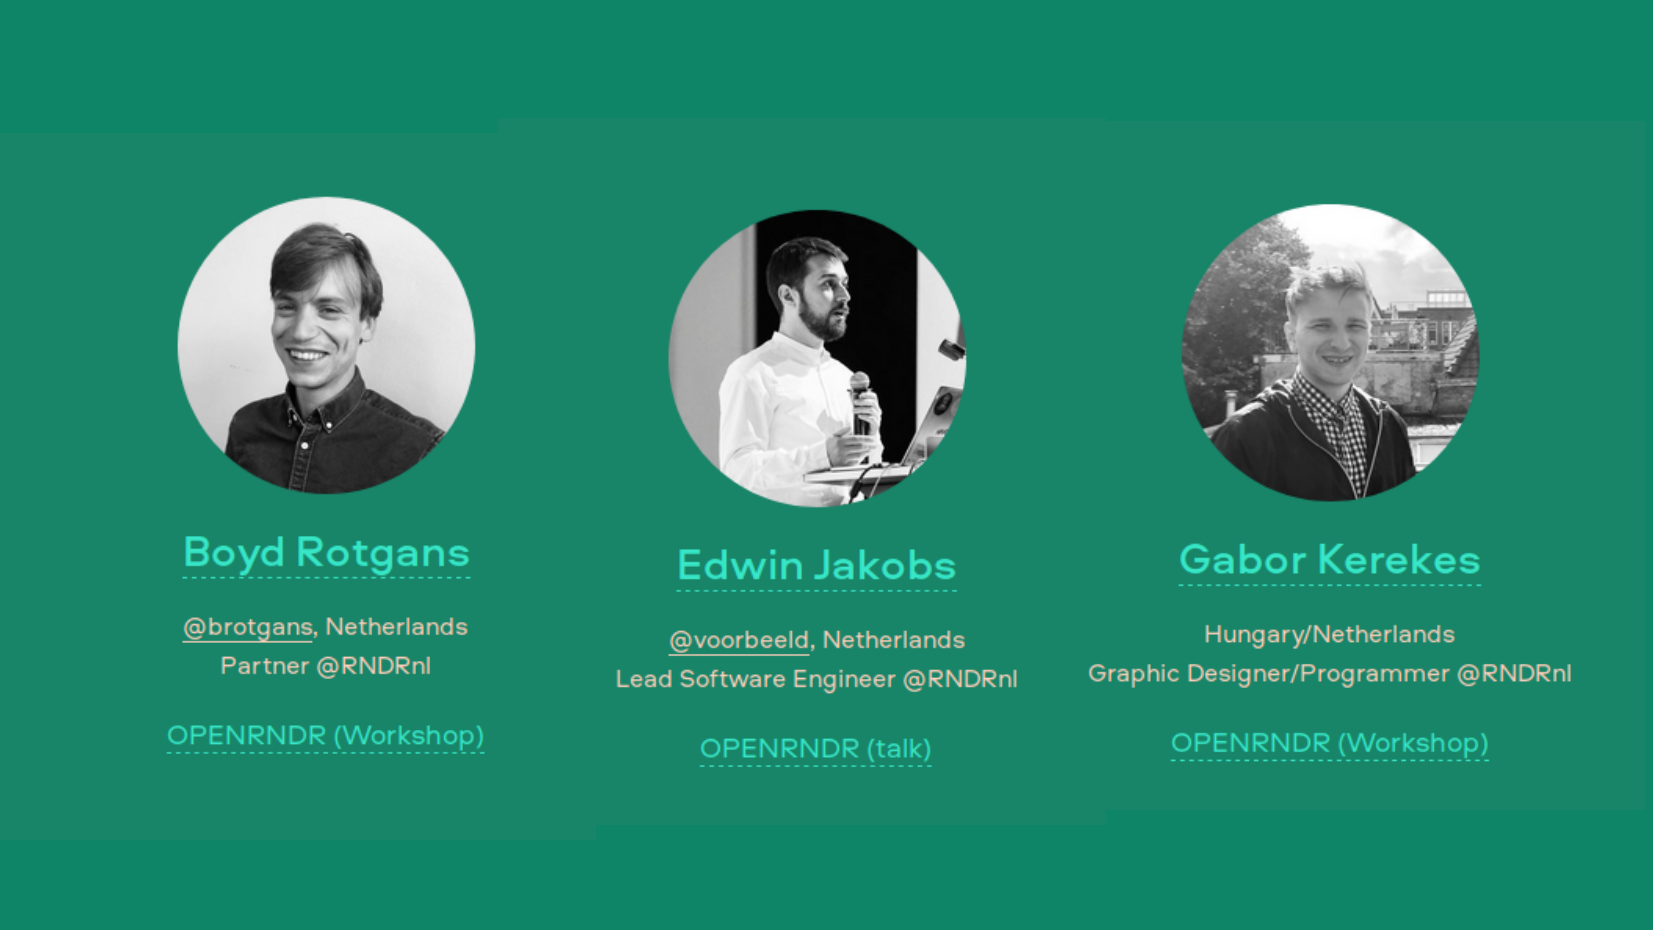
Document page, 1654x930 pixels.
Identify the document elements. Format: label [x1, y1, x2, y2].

picture [0, 118, 1646, 841]
